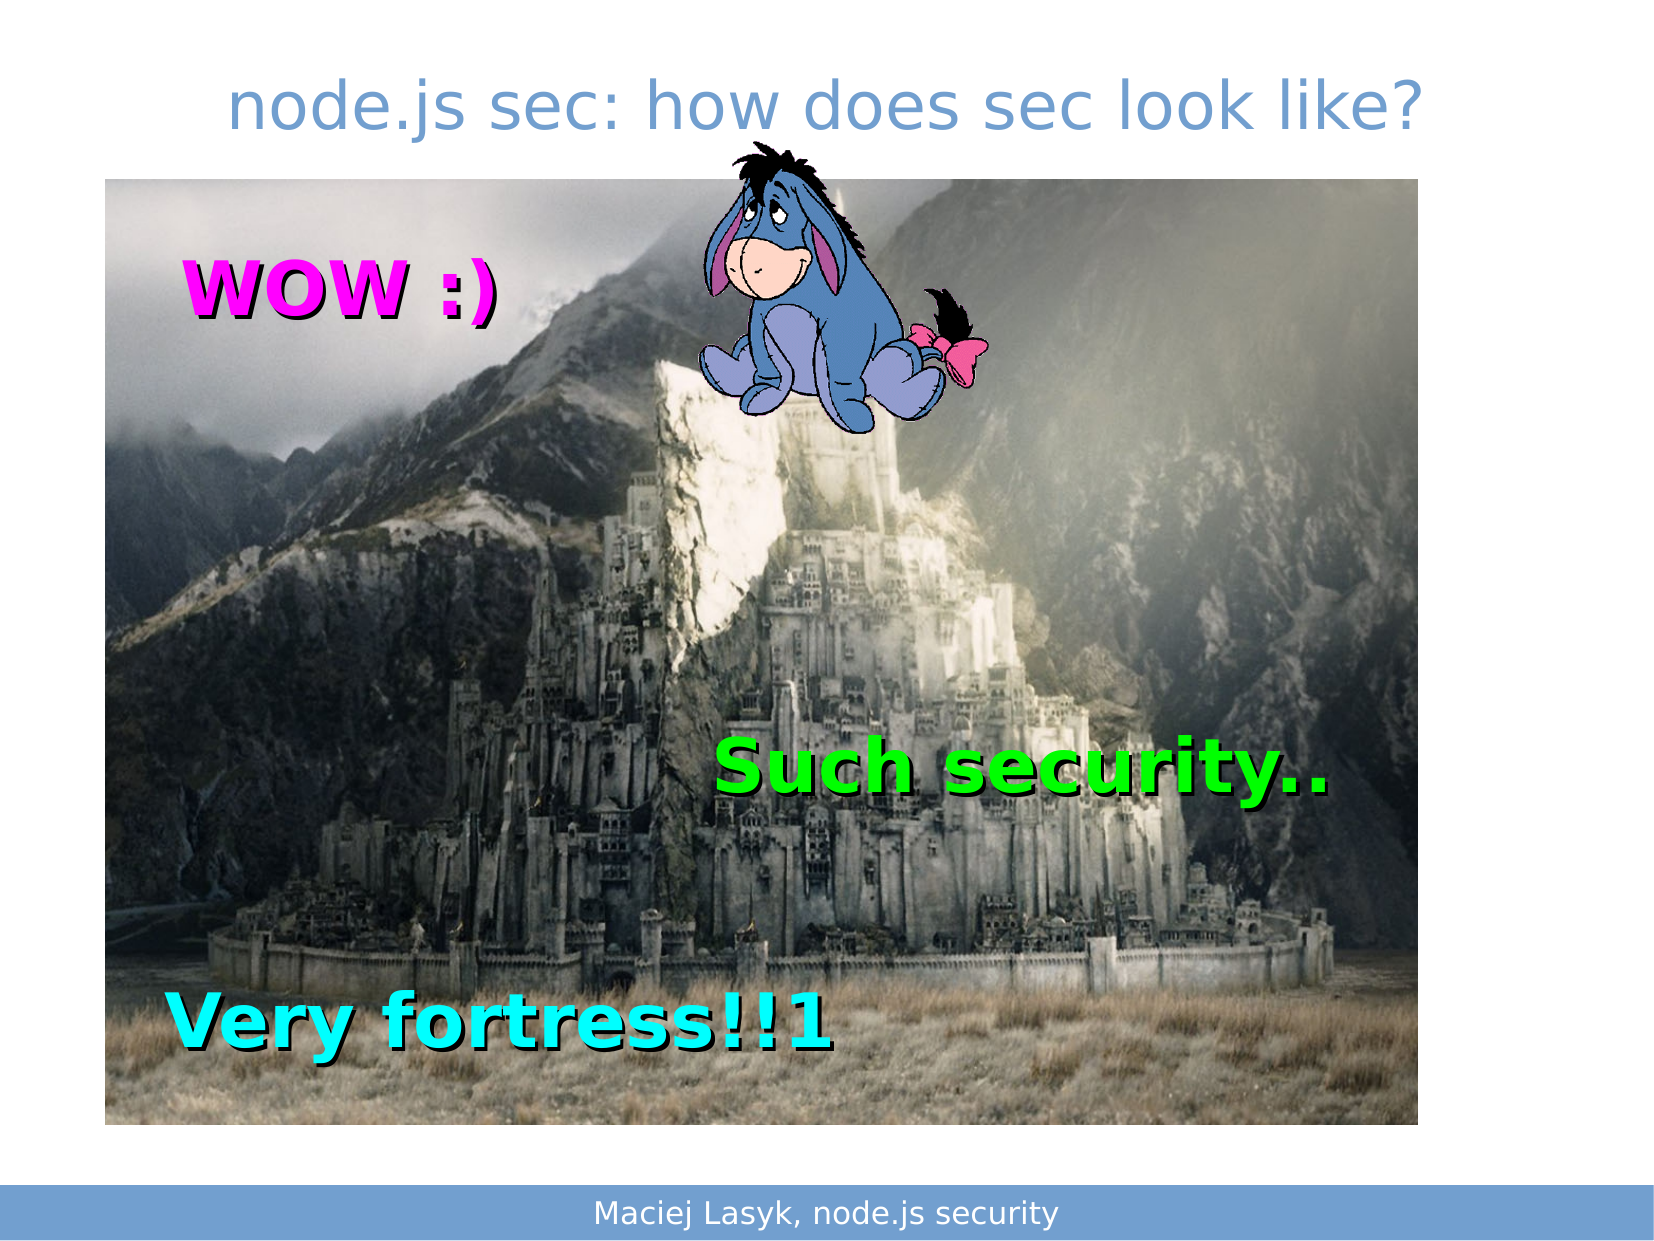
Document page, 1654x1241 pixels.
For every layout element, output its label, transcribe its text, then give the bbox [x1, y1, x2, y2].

text_box [0, 1185, 1654, 1241]
text_box Very fortress!!1 [150, 970, 902, 1081]
text_box Such security.. [696, 715, 1396, 826]
picture [105, 134, 1418, 1126]
text_box Maciej Lasyk, node.js security [578, 1188, 1076, 1240]
text_box WOW :) [165, 238, 541, 341]
text_box node.js sec: how does sec look like? [211, 60, 1442, 153]
